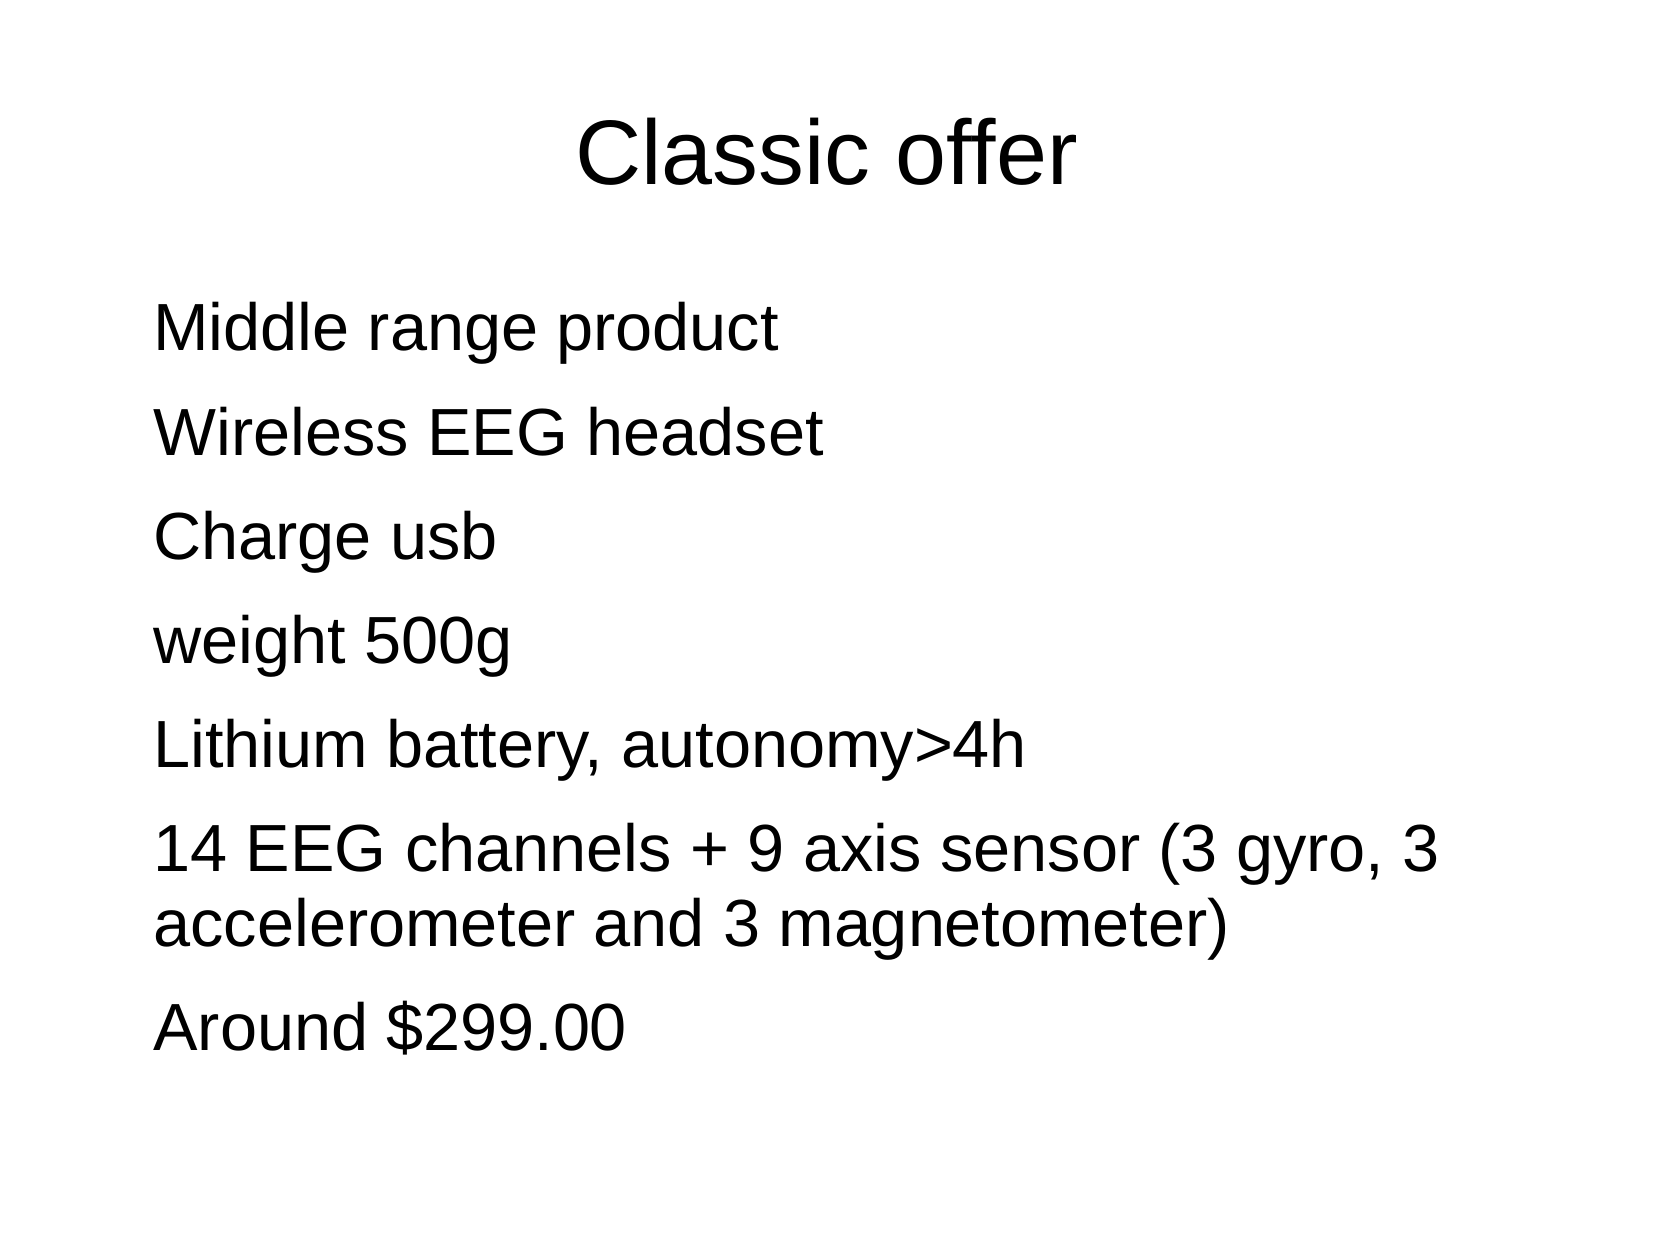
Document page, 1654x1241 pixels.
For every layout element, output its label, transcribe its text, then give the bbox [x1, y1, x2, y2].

list Middle range product Wireless EEG headset Charge usb weight 500g Lithium battery, autonomy>4h 14 EEG channels + 9 axis sensor (3 gyro, 3 accelerometer and 3 magnetometer) Around $299.00 [82, 290, 1571, 1168]
title Classic offer [82, 49, 1571, 257]
